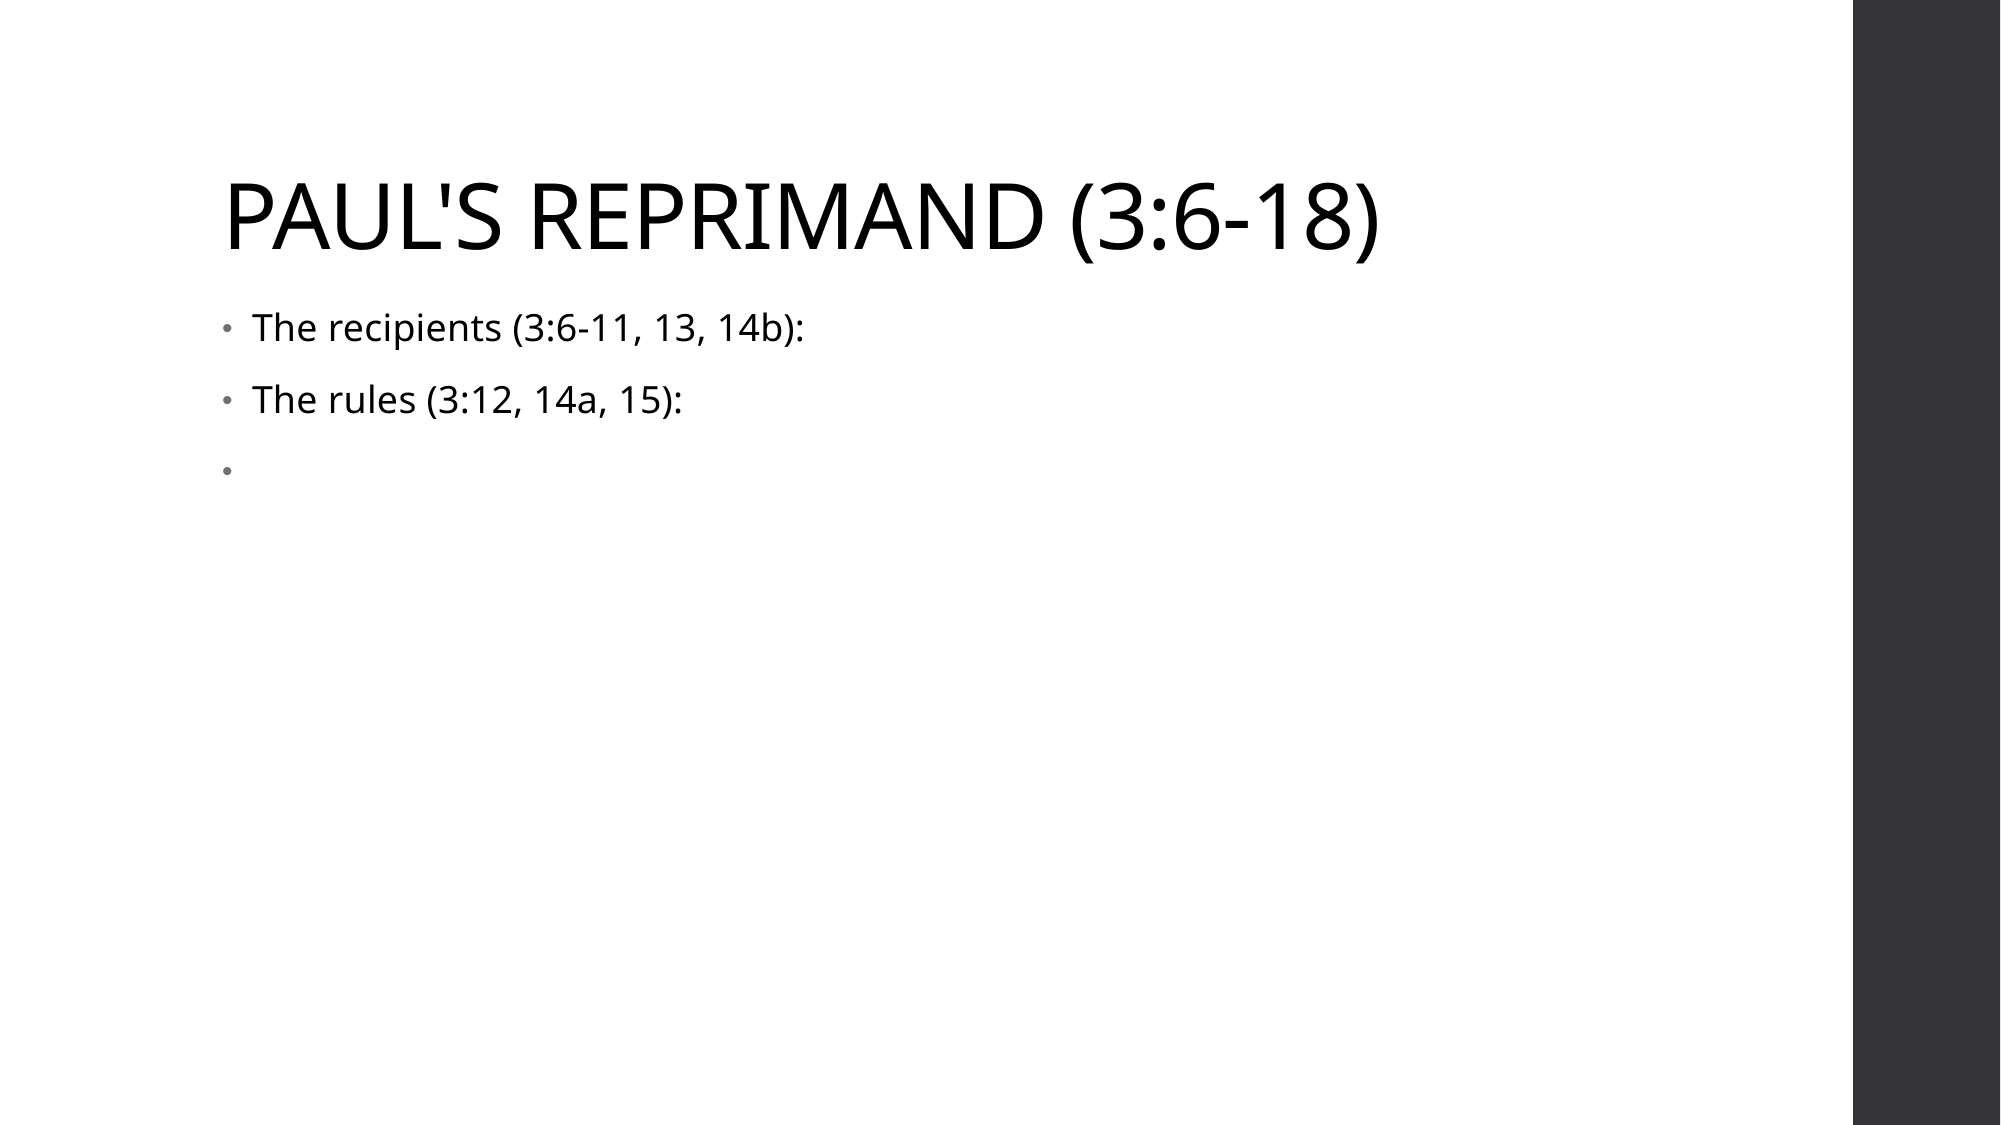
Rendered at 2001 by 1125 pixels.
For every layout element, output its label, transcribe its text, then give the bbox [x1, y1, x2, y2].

list The recipients (3:6-11, 13, 14b): The rules (3:12, 14a, 15): [206, 299, 1617, 1014]
title PAUL'S REPRIMAND (3:6-18) [206, 60, 1797, 278]
